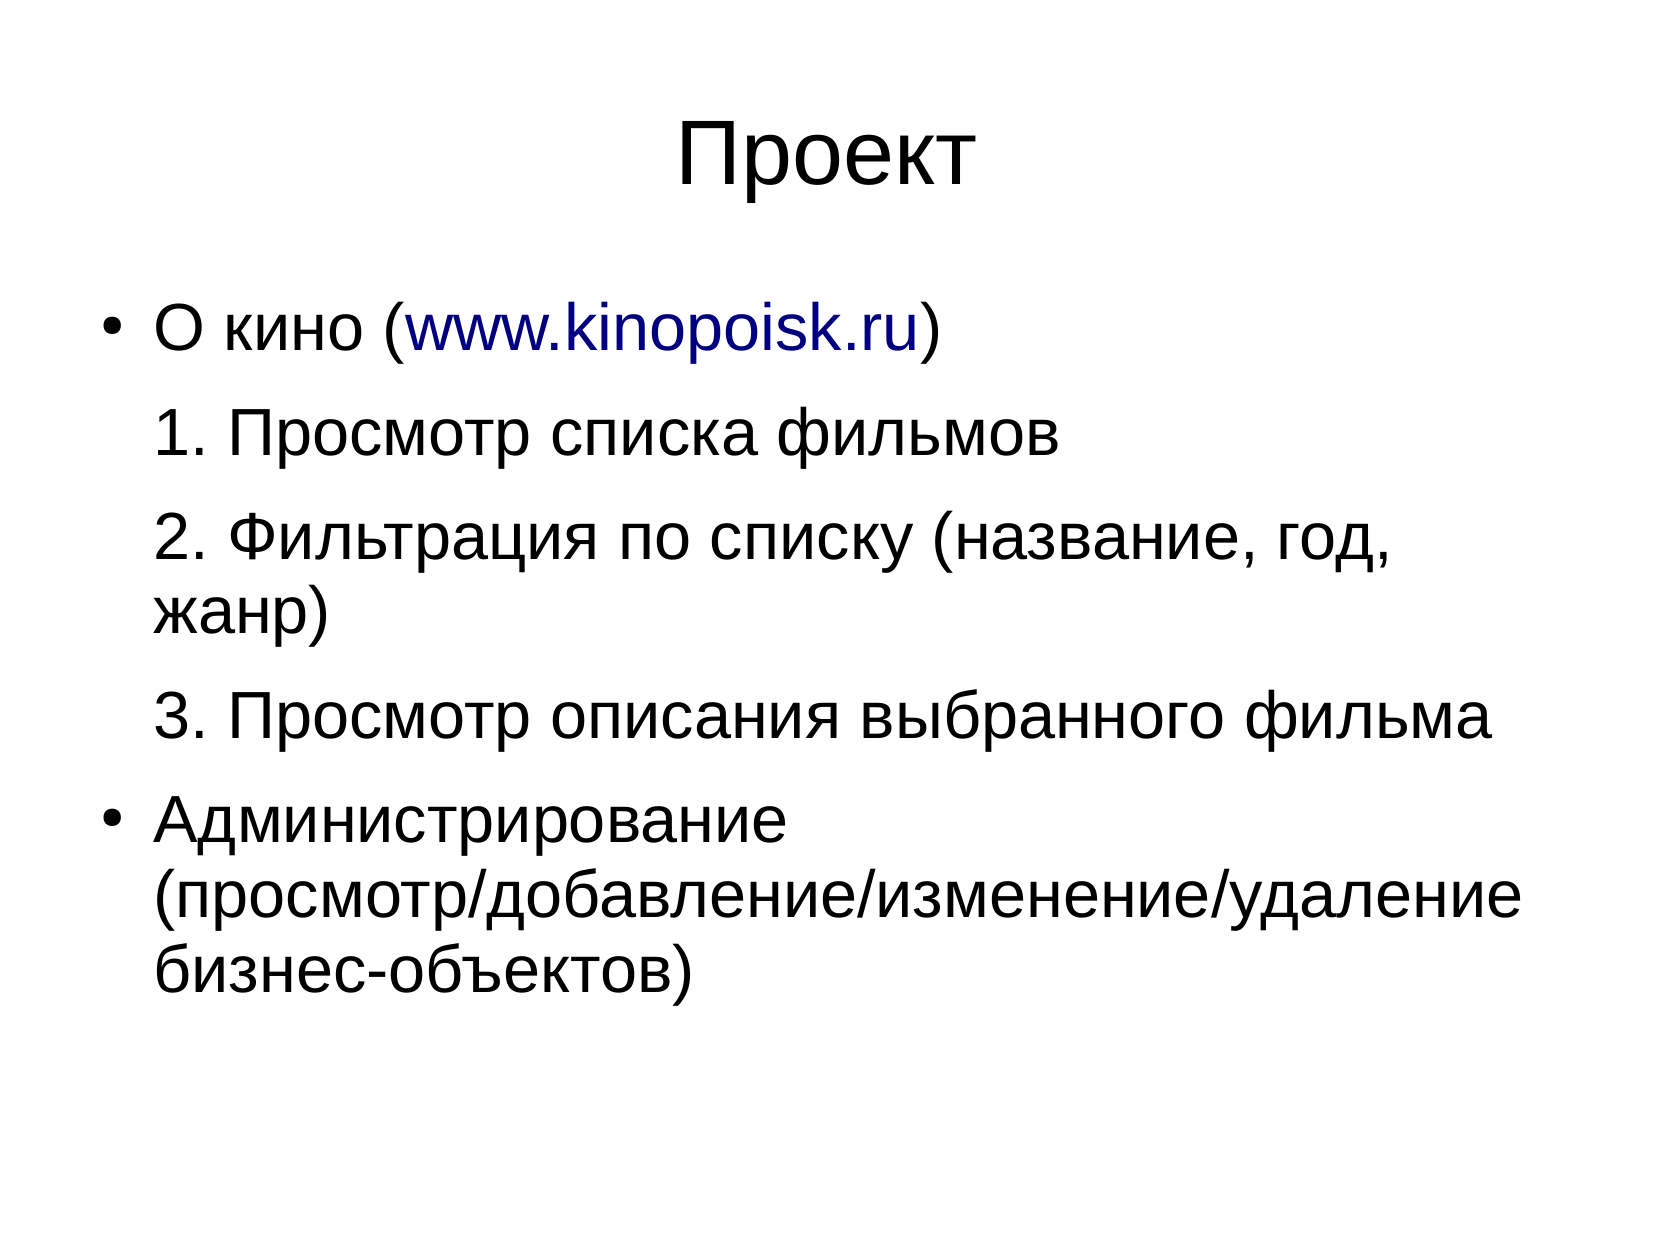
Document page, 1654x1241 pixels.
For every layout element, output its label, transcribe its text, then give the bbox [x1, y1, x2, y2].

list О кино (www.kinopoisk.ru) 1. Просмотр списка фильмов 2. Фильтрация по списку (название, год, жанр) 3. Просмотр описания выбранного фильма Администрирование (просмотр/добавление/изменение/удаление бизнес-объектов) [82, 290, 1571, 1010]
title Проект [82, 49, 1571, 257]
